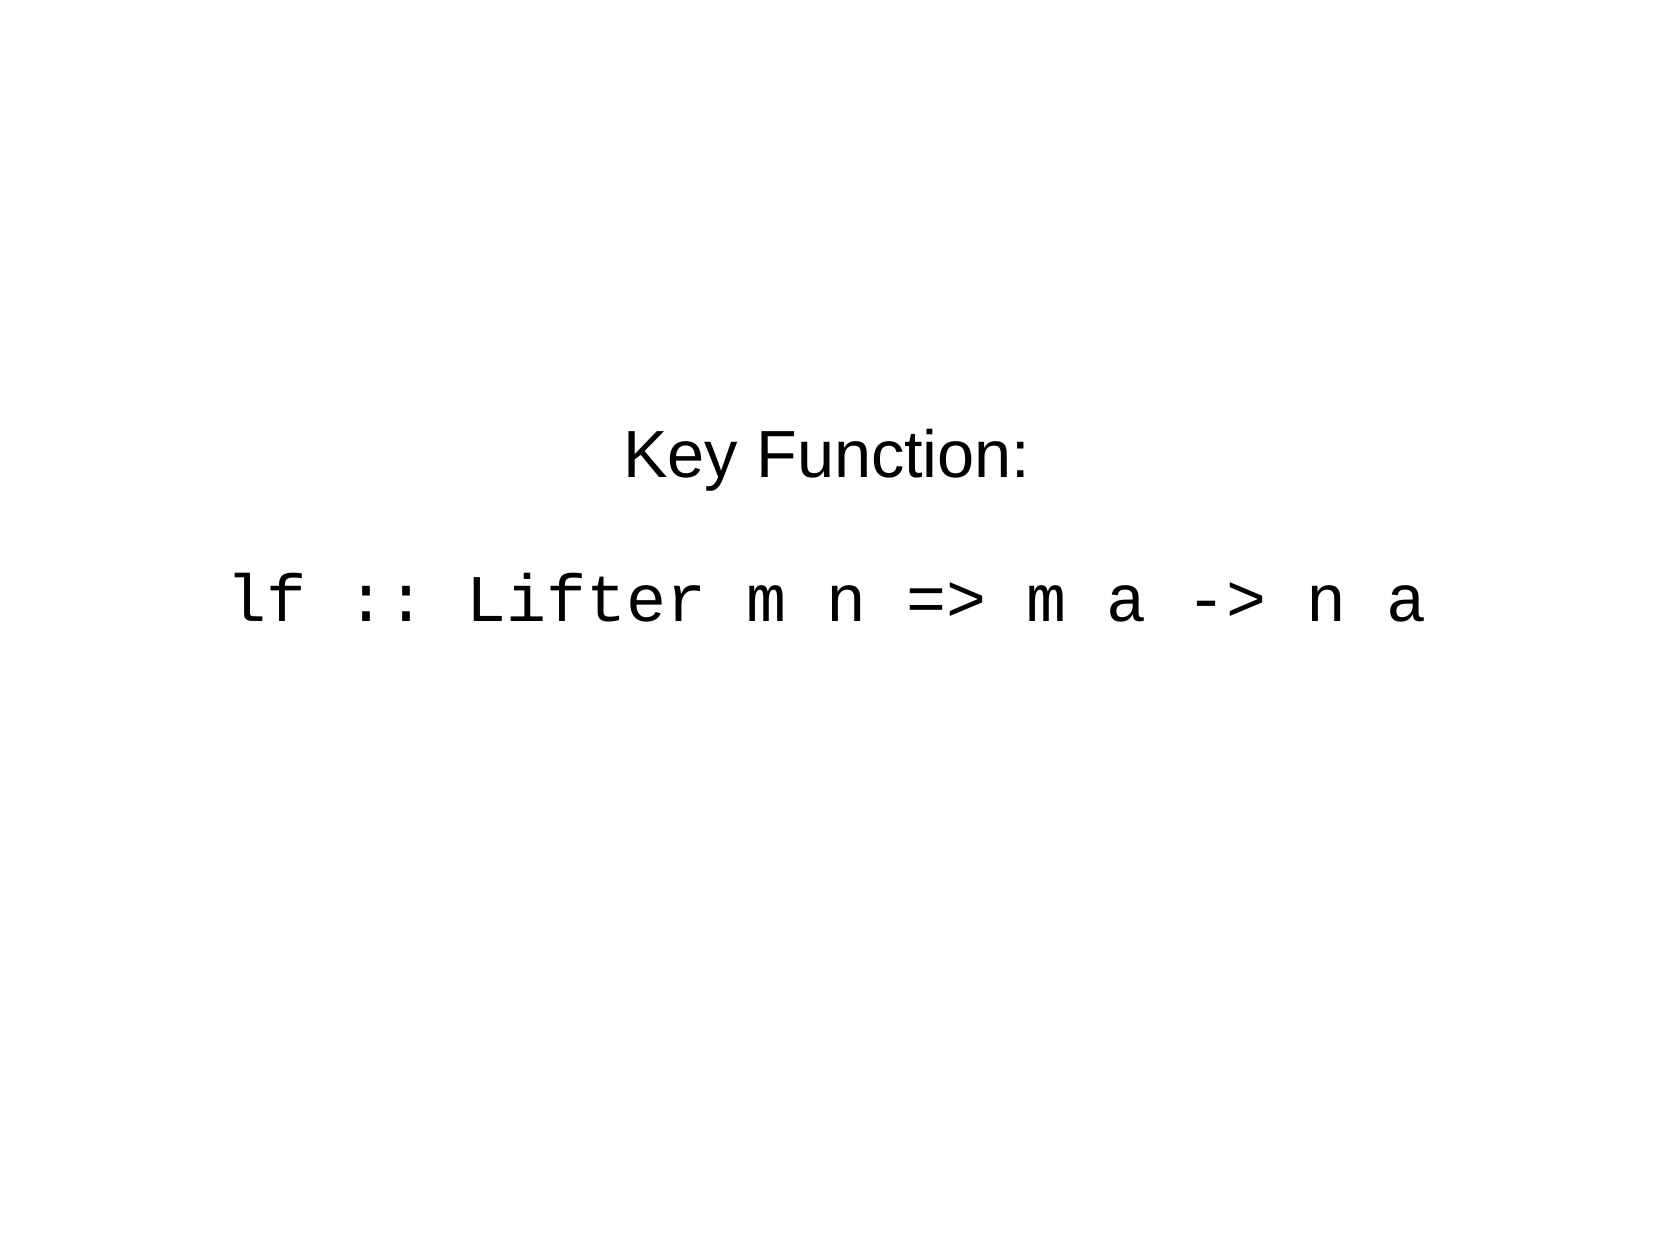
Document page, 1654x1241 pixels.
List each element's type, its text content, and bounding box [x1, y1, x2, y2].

subtitle Key Function: lf :: Lifter m n => m a -> n a [82, 49, 1571, 1010]
